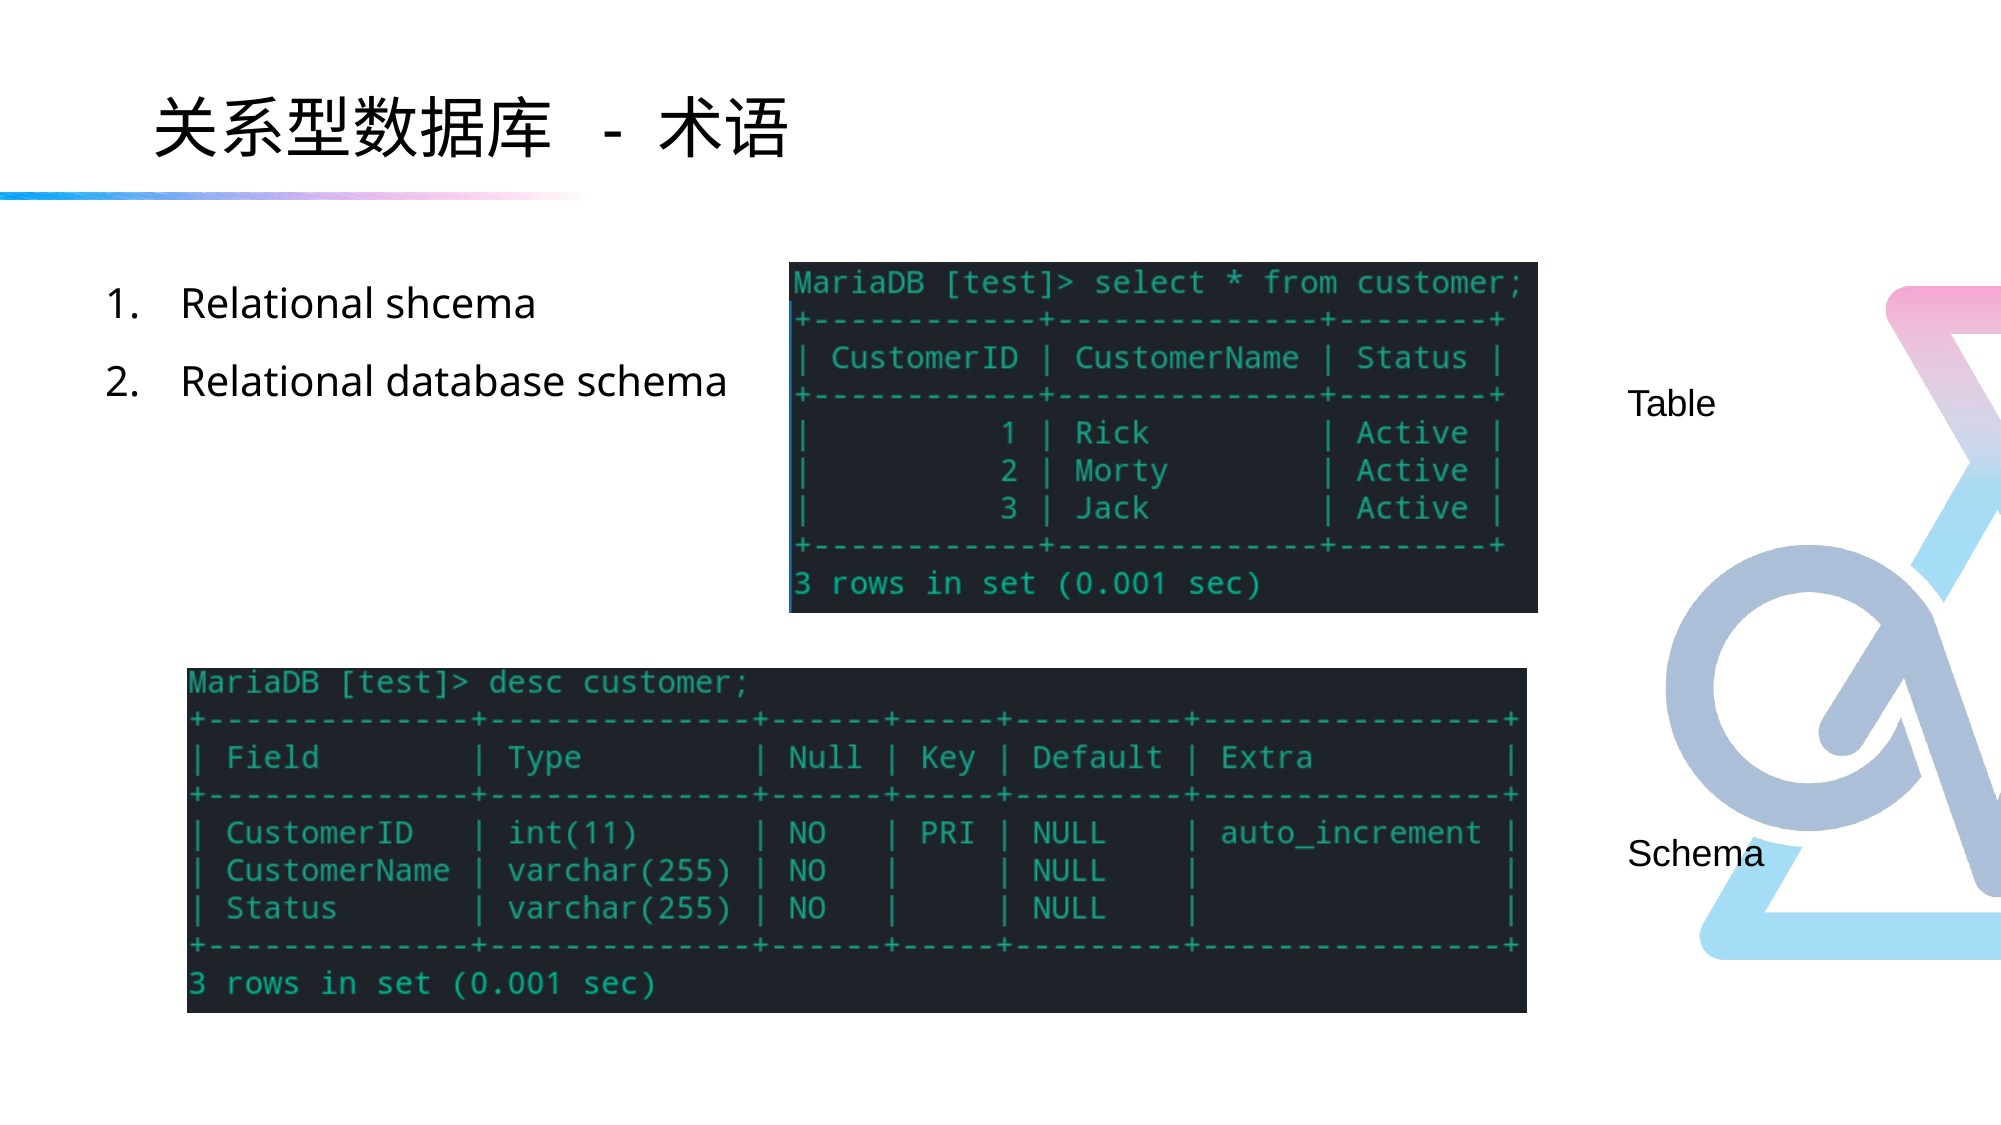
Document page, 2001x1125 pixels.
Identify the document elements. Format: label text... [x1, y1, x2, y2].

picture [21, 192, 47, 200]
text_box Schema [1612, 825, 1876, 882]
picture [789, 262, 1538, 613]
picture [7, 192, 19, 198]
text_box Table [1612, 375, 1876, 432]
picture [187, 668, 1527, 1013]
title 关系型数据库 - 术语 [137, 46, 1863, 216]
list Relational shcema Relational database schema [90, 262, 751, 977]
